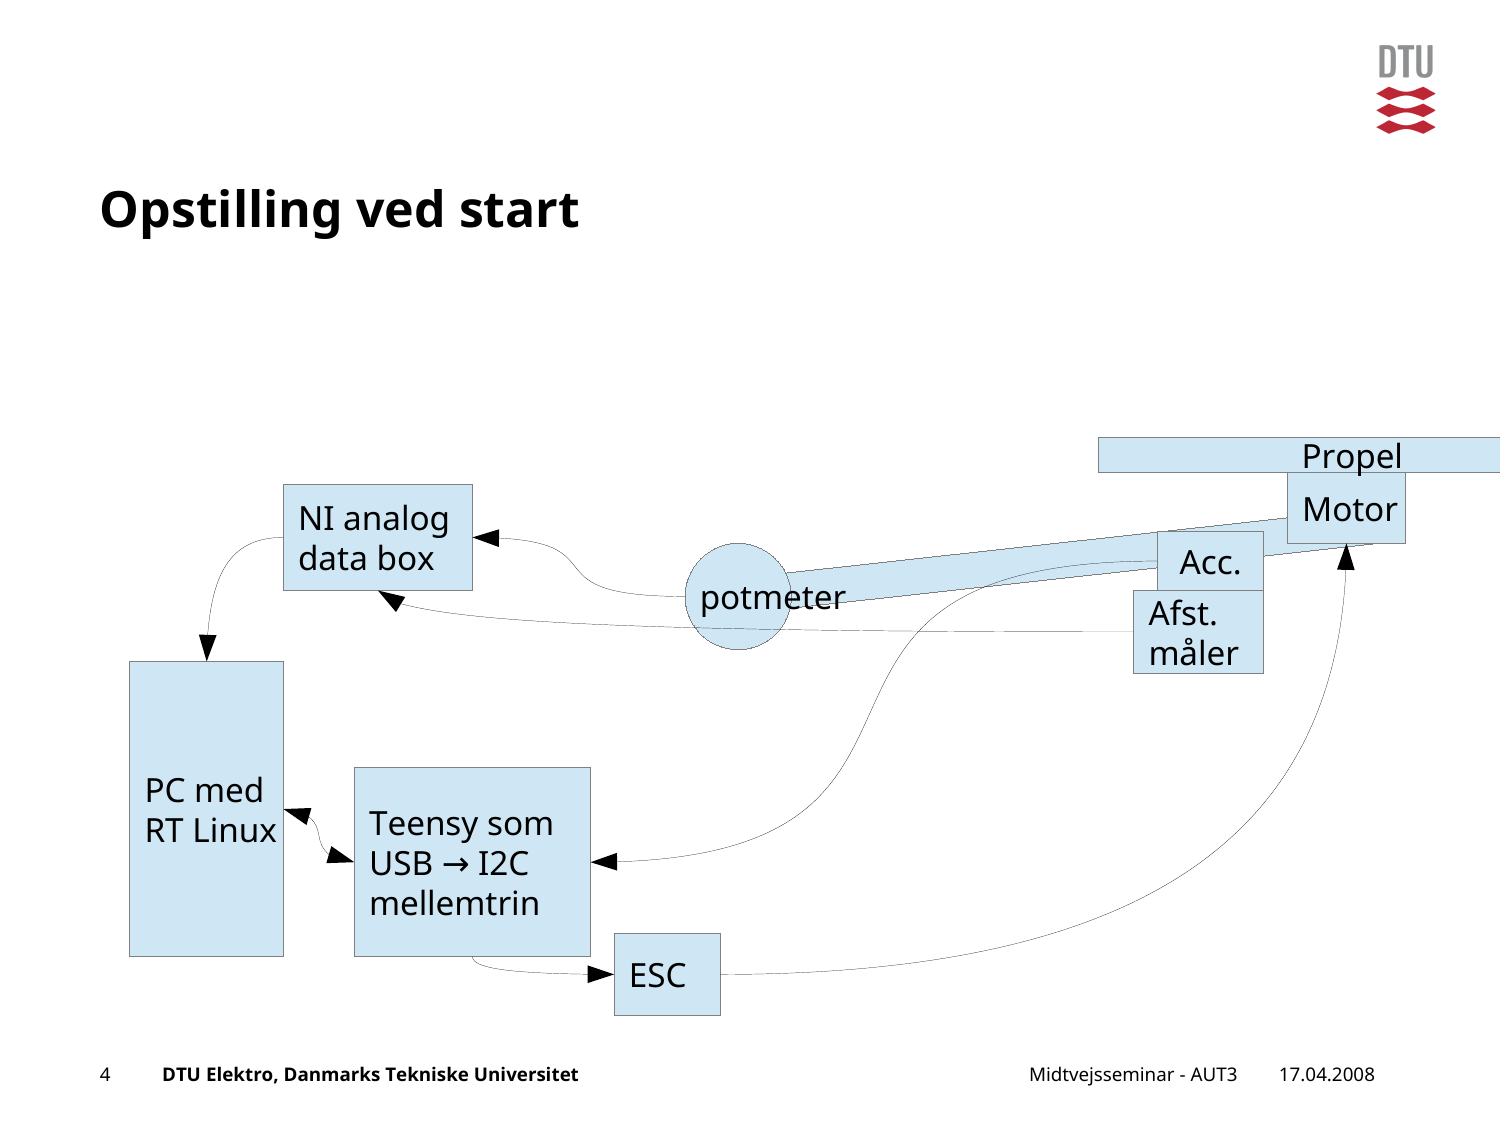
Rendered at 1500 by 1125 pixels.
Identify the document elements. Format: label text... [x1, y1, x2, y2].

text_box ESC [614, 933, 721, 1016]
text_box Propel [1361, 452, 1371, 466]
text_box Afst. måler [1133, 590, 1264, 674]
text_box [786, 532, 1157, 608]
text_box PC med RT Linux [129, 661, 284, 957]
text_box NI analog data box [283, 484, 473, 591]
title Opstilling ved start [99, 49, 1375, 238]
text_box [1167, 517, 1345, 557]
text_box Propel [1098, 437, 1500, 473]
text_box Acc. [1157, 531, 1264, 590]
text_box Motor [1287, 473, 1406, 544]
text_box potmeter [695, 628, 780, 650]
text_box Teensy som USB → I2C mellemtrin [354, 767, 591, 957]
text_box potmeter [685, 543, 792, 629]
text_box [988, 562, 1157, 587]
text_box [818, 593, 827, 598]
